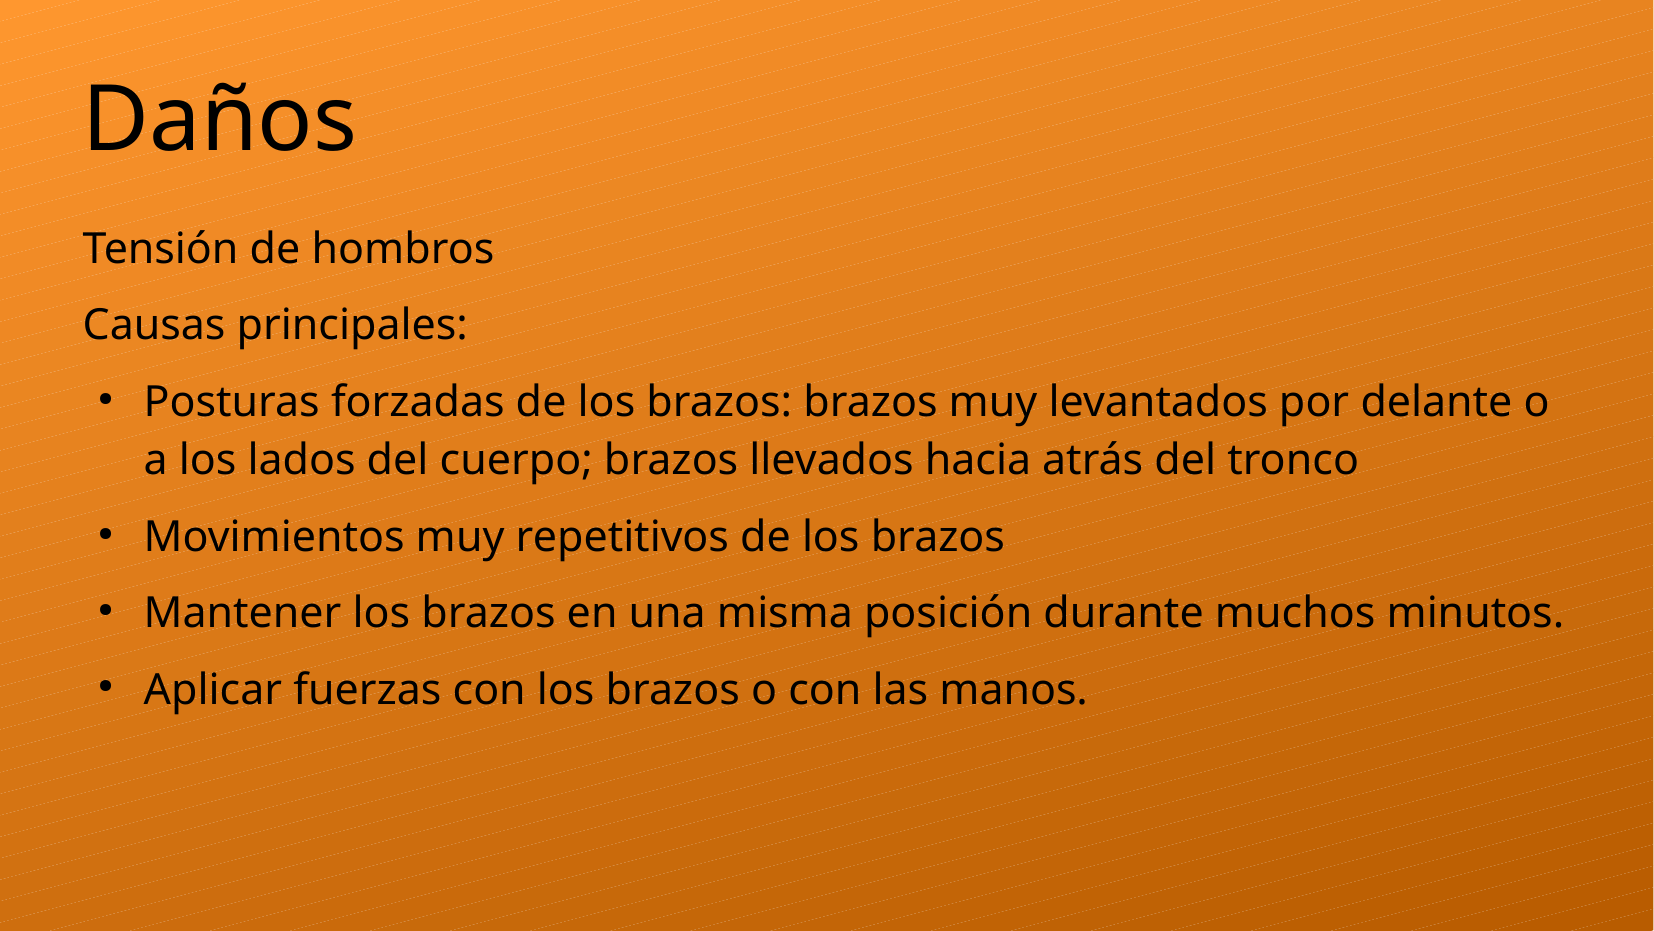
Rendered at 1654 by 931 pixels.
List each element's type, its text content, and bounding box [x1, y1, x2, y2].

list Tensión de hombros Causas principales: Posturas forzadas de los brazos: brazos muy levantados por delante o a los lados del cuerpo; brazos llevados hacia atrás del tronco Movimientos muy repetitivos de los brazos Mantener los brazos en una misma posición durante muchos minutos. Aplicar fuerzas con los brazos o con las manos. [82, 217, 1571, 758]
title Daños [82, 37, 1571, 193]
